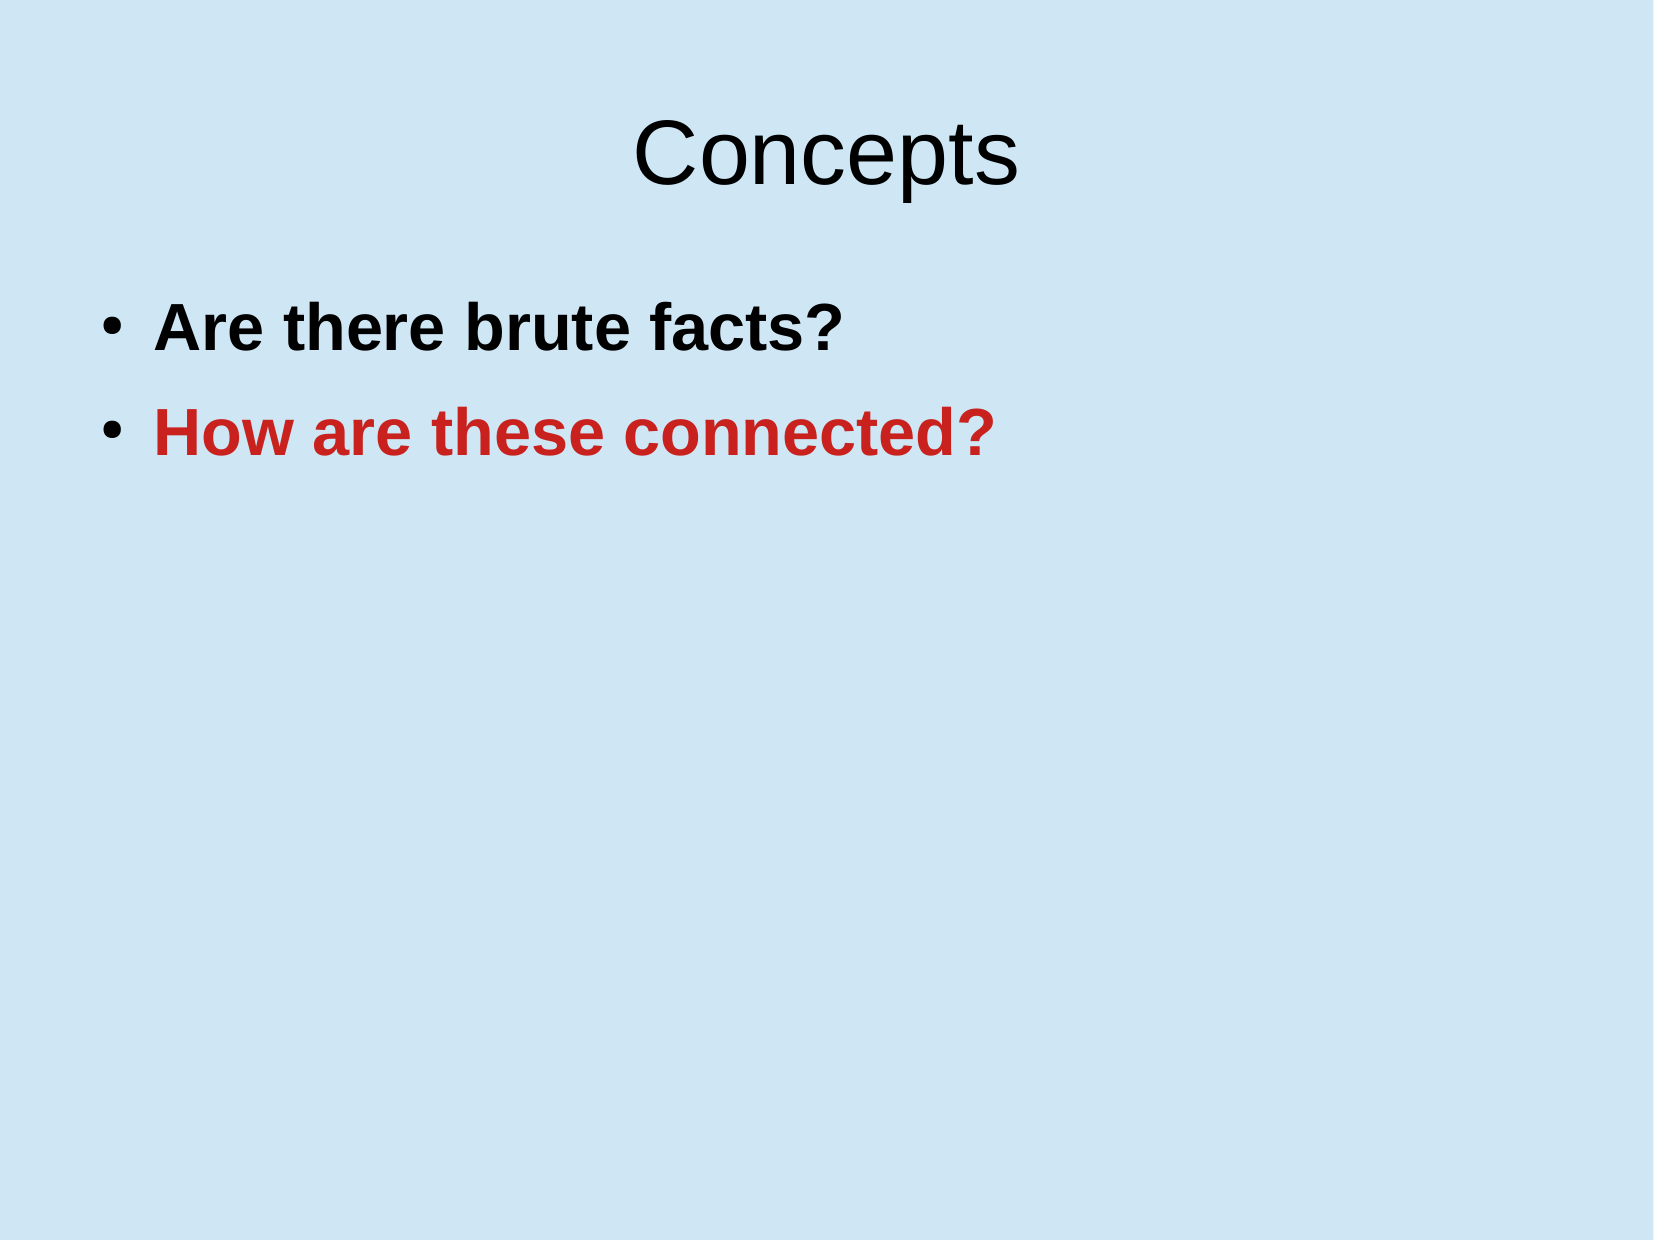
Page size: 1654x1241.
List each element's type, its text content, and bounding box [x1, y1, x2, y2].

title Concepts [82, 49, 1571, 257]
list Are there brute facts? How are these connected? [82, 290, 1571, 1010]
